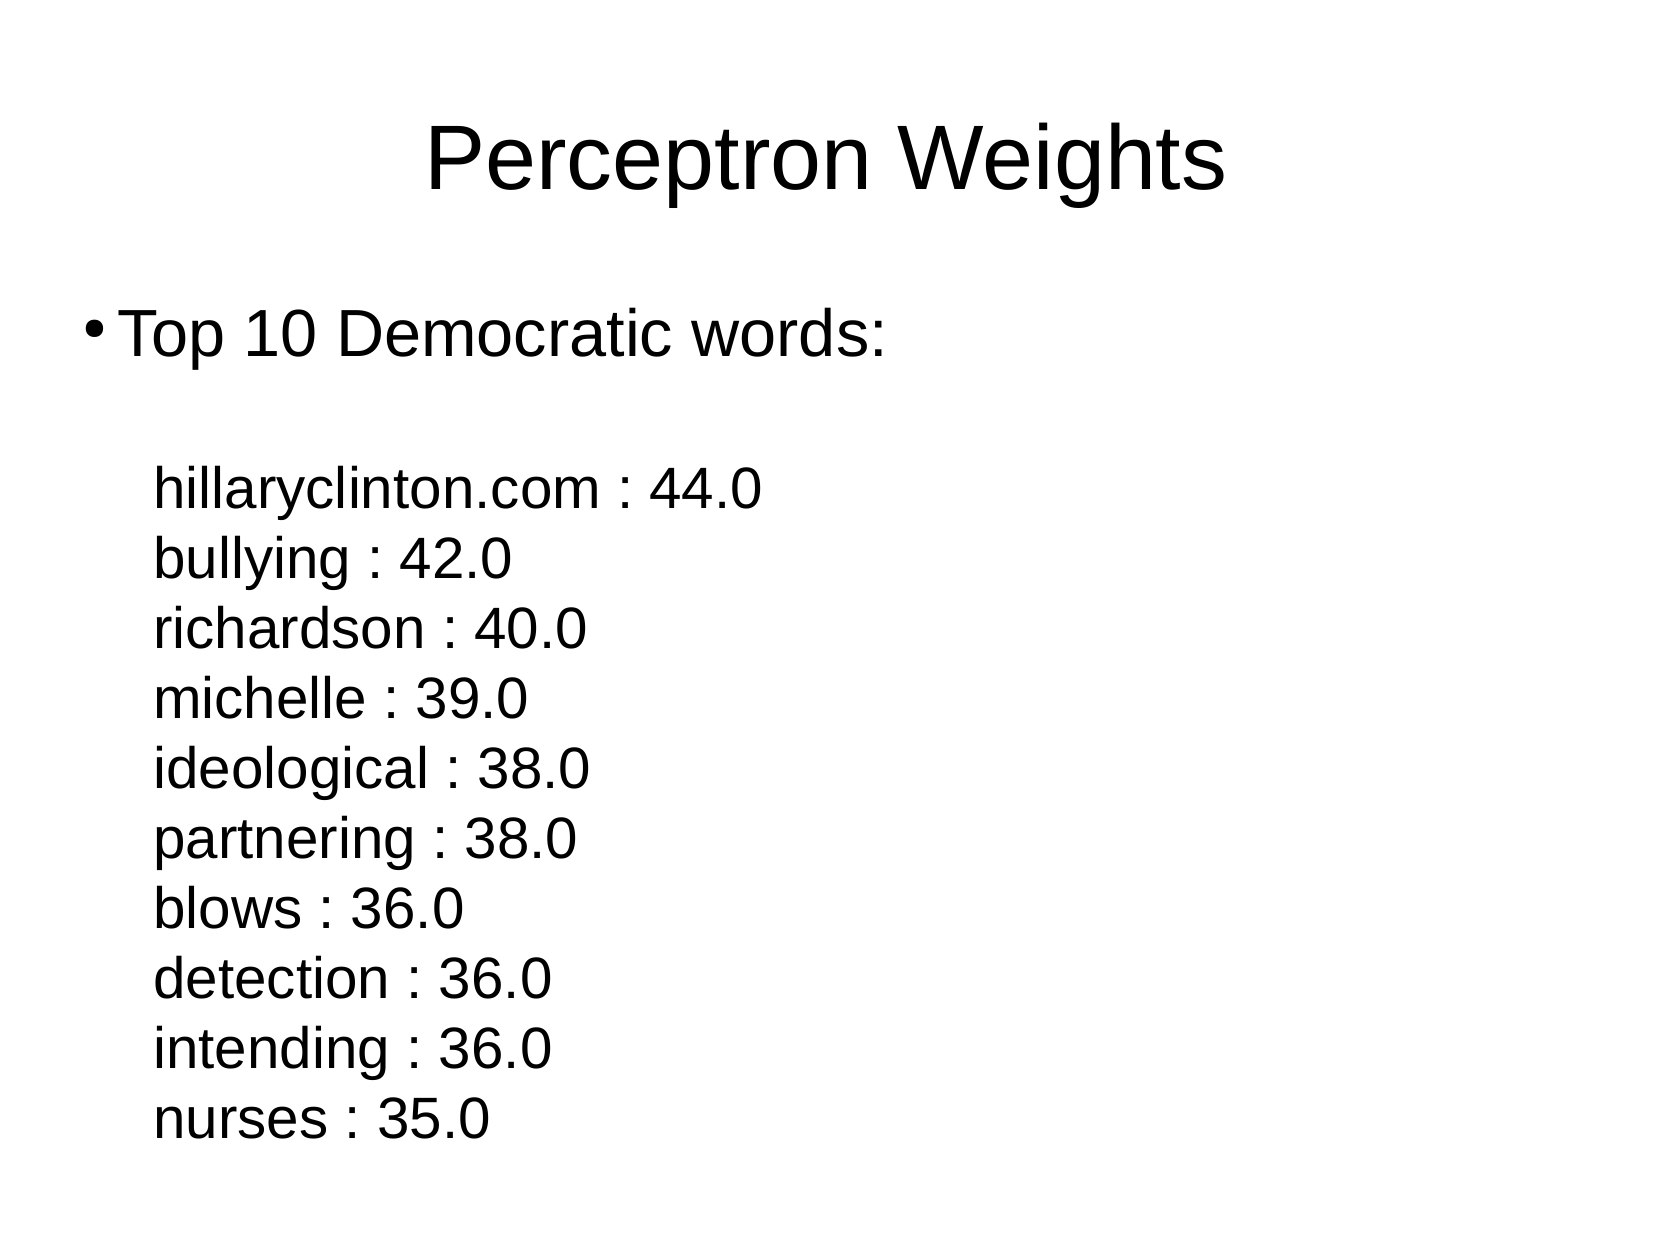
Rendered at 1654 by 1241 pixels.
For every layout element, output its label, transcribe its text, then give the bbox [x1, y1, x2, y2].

text_box Perceptron Weights [82, 49, 1571, 257]
text_box Top 10 Democratic words: hillaryclinton.com : 44.0 bullying : 42.0 richardson : 40.0 michelle : 39.0 ideological : 38.0 partnering : 38.0 blows : 36.0 detection : 36.0 intending : 36.0 nurses : 35.0 [82, 290, 1570, 1010]
